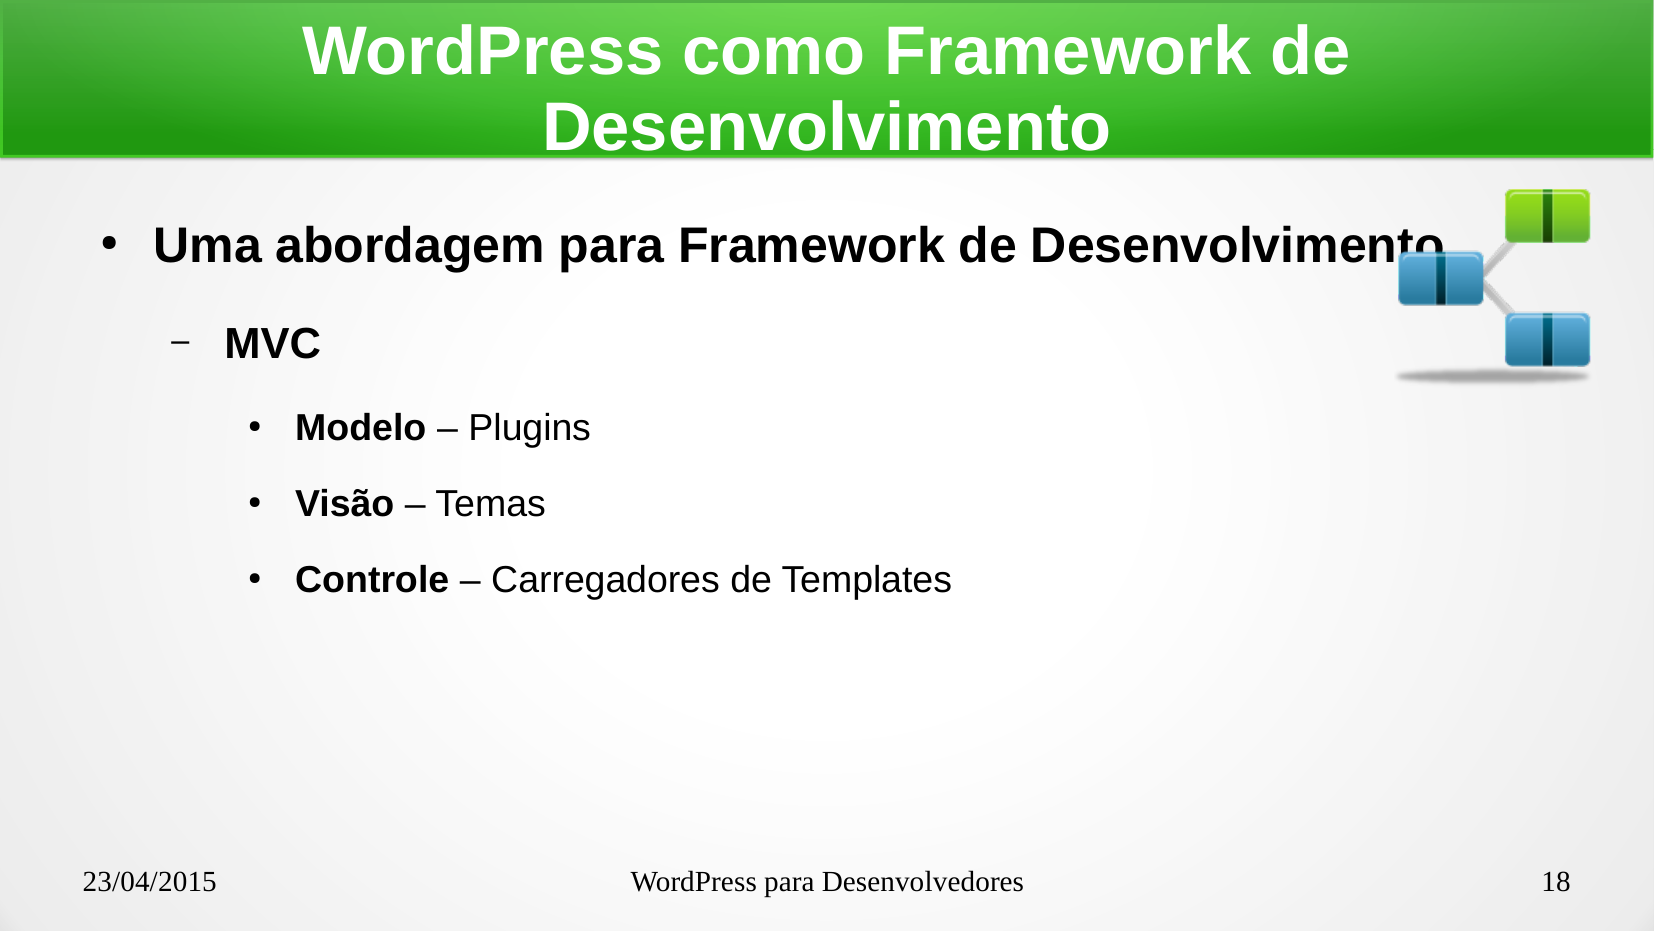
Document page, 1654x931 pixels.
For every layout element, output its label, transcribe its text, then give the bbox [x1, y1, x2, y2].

picture [1394, 188, 1595, 389]
title WordPress como Framework de Desenvolvimento [82, 11, 1571, 166]
list Uma abordagem para Framework de Desenvolvimento MVC Modelo – Plugins Visão – Temas Controle – Carregadores de Templates [82, 188, 1642, 839]
